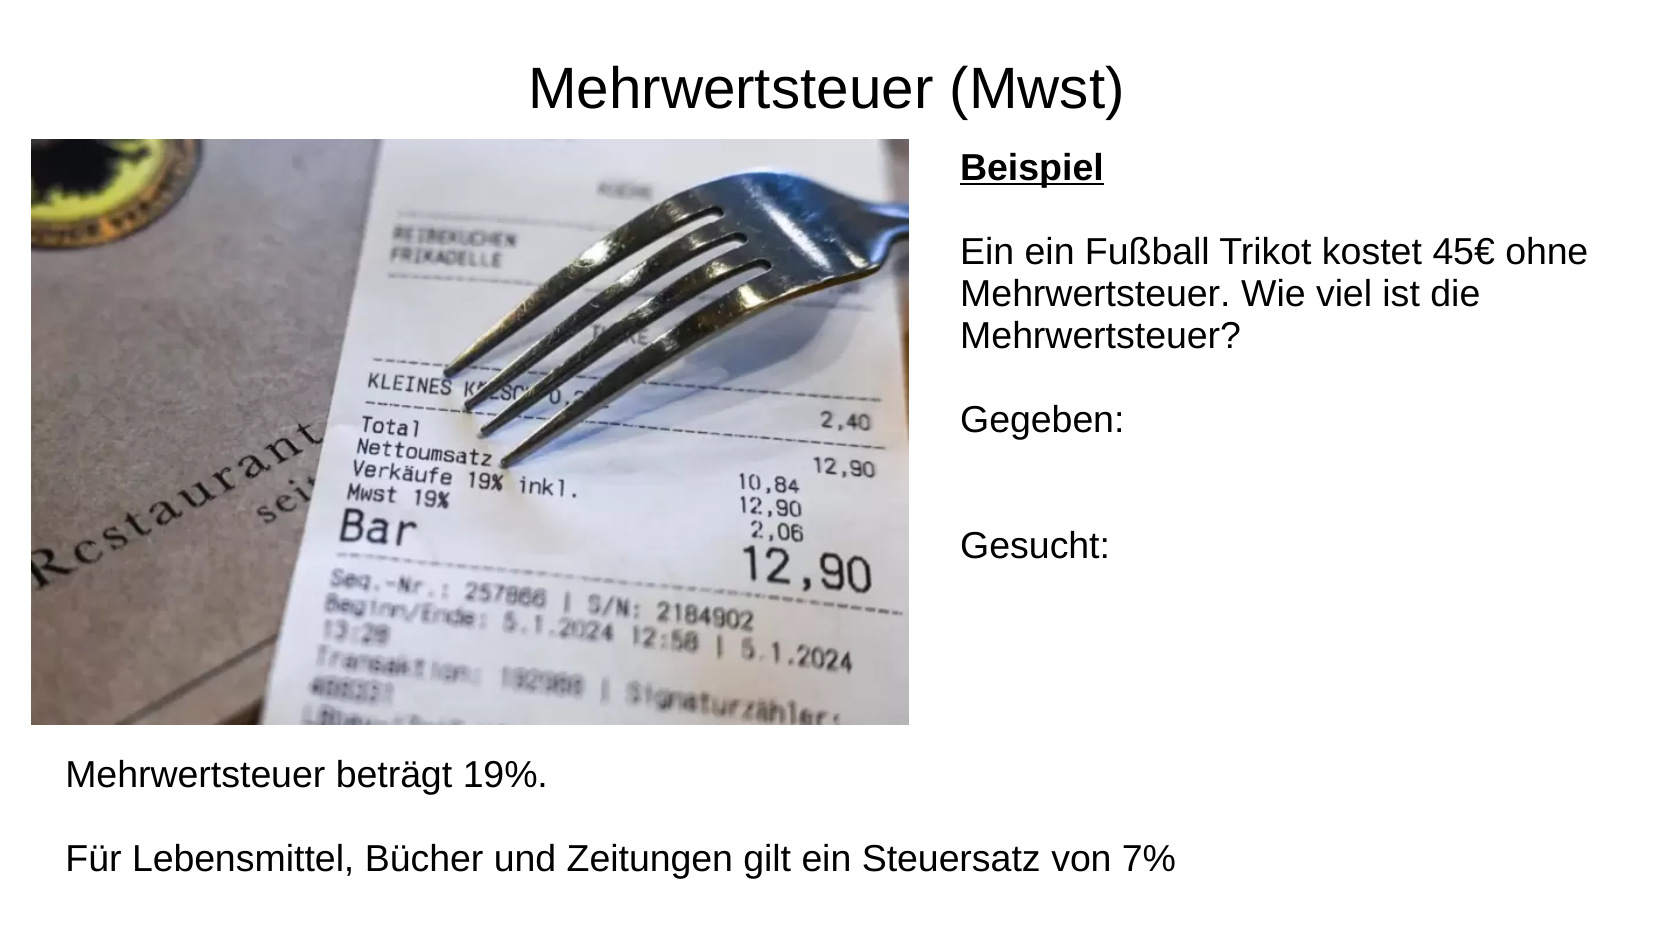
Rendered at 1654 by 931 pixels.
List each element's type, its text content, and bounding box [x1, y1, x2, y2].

text_box Beispiel Ein ein Fußball Trikot kostet 45€ ohne Mehrwertsteuer. Wie viel ist die Mehrwertsteuer? Gegeben: Gesucht: [945, 139, 1617, 617]
title Mehrwertsteuer (Mwst) [82, 37, 1571, 140]
picture [31, 139, 909, 725]
text_box Mehrwertsteuer beträgt 19%. Für Lebensmittel, Bücher und Zeitungen gilt ein Steuersatz von 7% [50, 746, 1428, 908]
